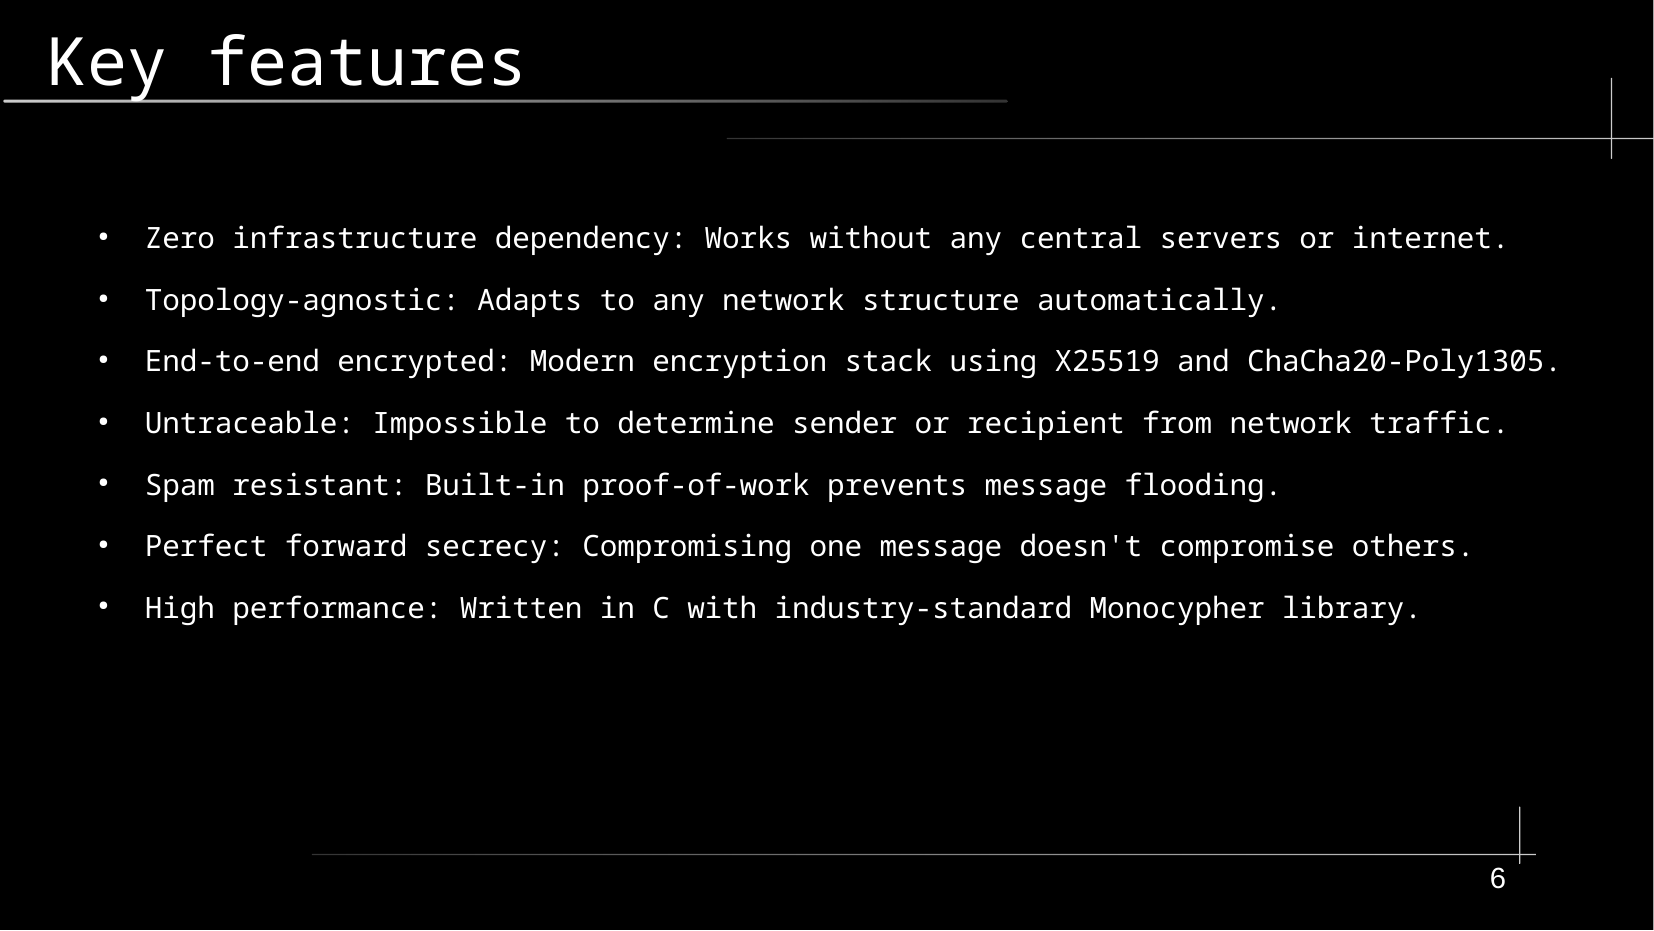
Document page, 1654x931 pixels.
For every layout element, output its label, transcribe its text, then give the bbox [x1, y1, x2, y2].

title Key features [47, 6, 1613, 113]
list Zero infrastructure dependency: Works without any central servers or internet. Topology-agnostic: Adapts to any network structure automatically. End-to-end encrypted: Modern encryption stack using X25519 and ChaCha20-Poly1305. Untraceable: Impossible to determine sender or recipient from network traffic. Spam resistant: Built-in proof-of-work prevents message flooding. Perfect forward secrecy: Compromising one message doesn't compromise others. High performance: Written in C with industry-standard Monocypher library. [82, 217, 1571, 758]
